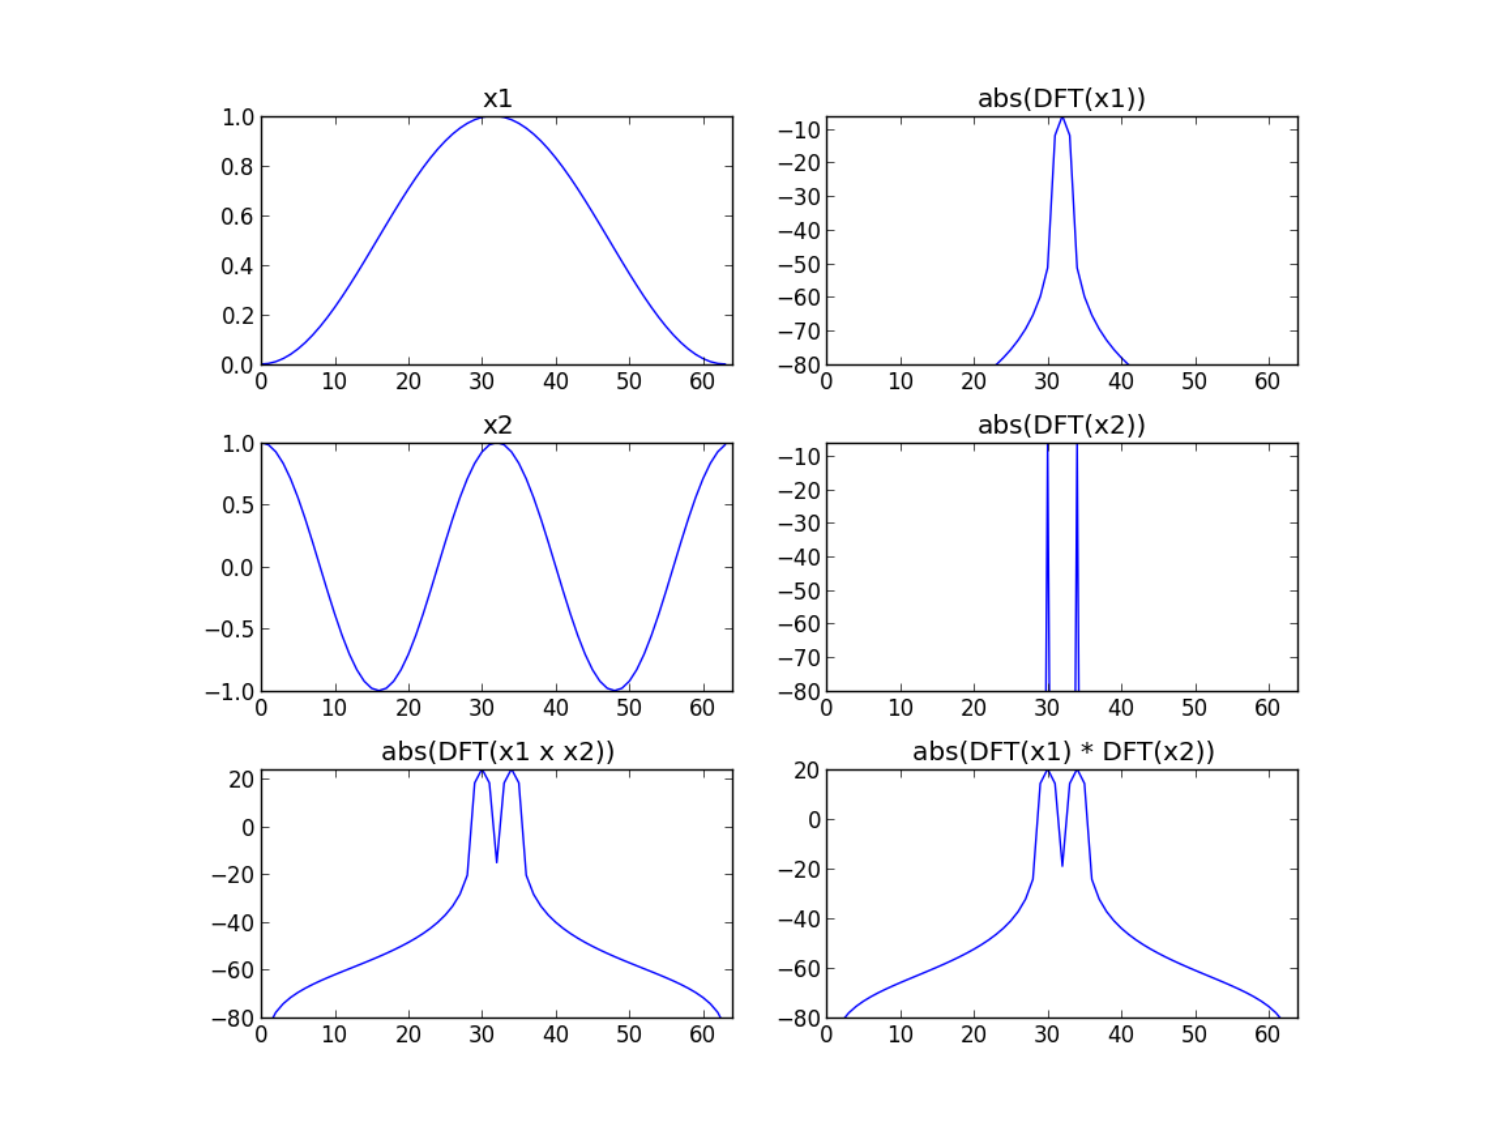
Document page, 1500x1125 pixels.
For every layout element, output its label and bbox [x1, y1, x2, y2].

picture [94, 4, 1432, 1125]
